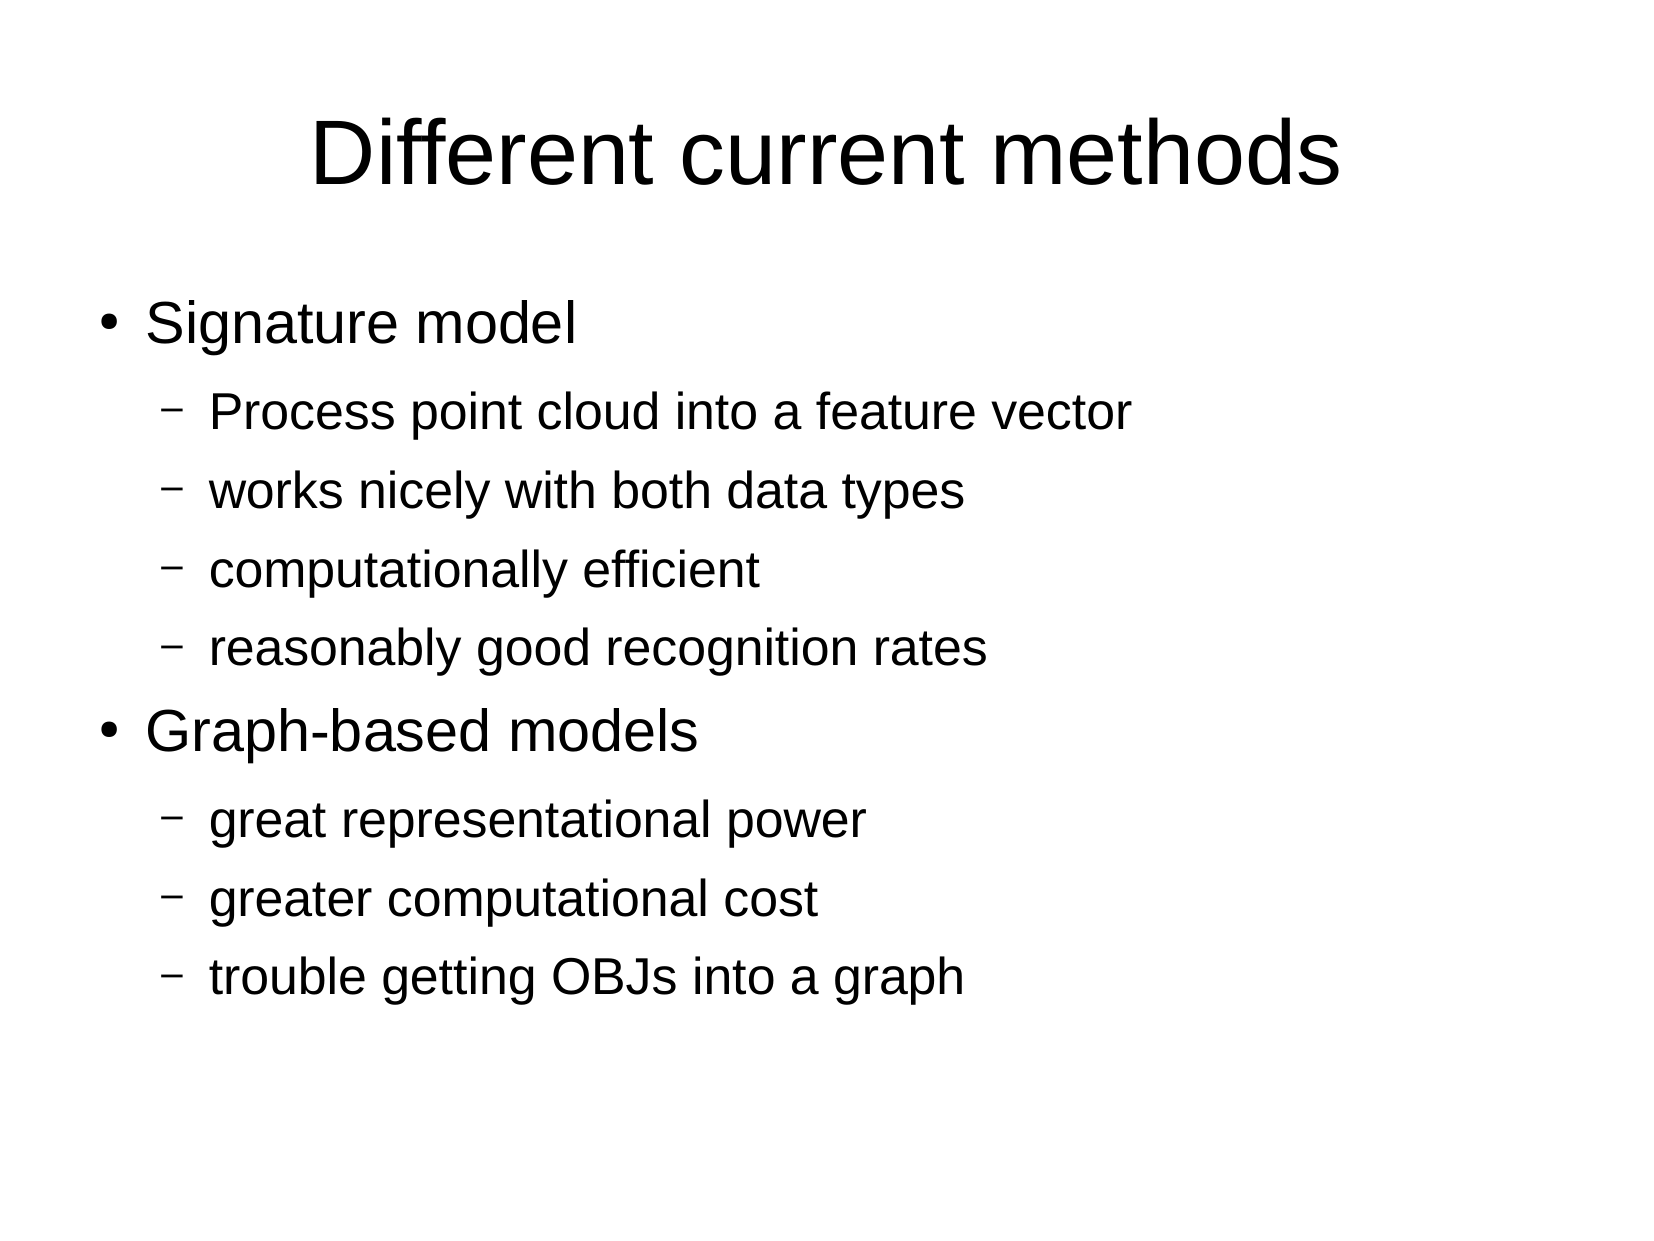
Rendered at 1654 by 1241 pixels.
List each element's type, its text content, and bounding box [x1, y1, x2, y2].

title Different current methods [82, 49, 1571, 257]
list Signature model Process point cloud into a feature vector works nicely with both data types computationally efficient reasonably good recognition rates Graph-based models great representational power greater computational cost trouble getting OBJs into a graph [82, 290, 1571, 1010]
